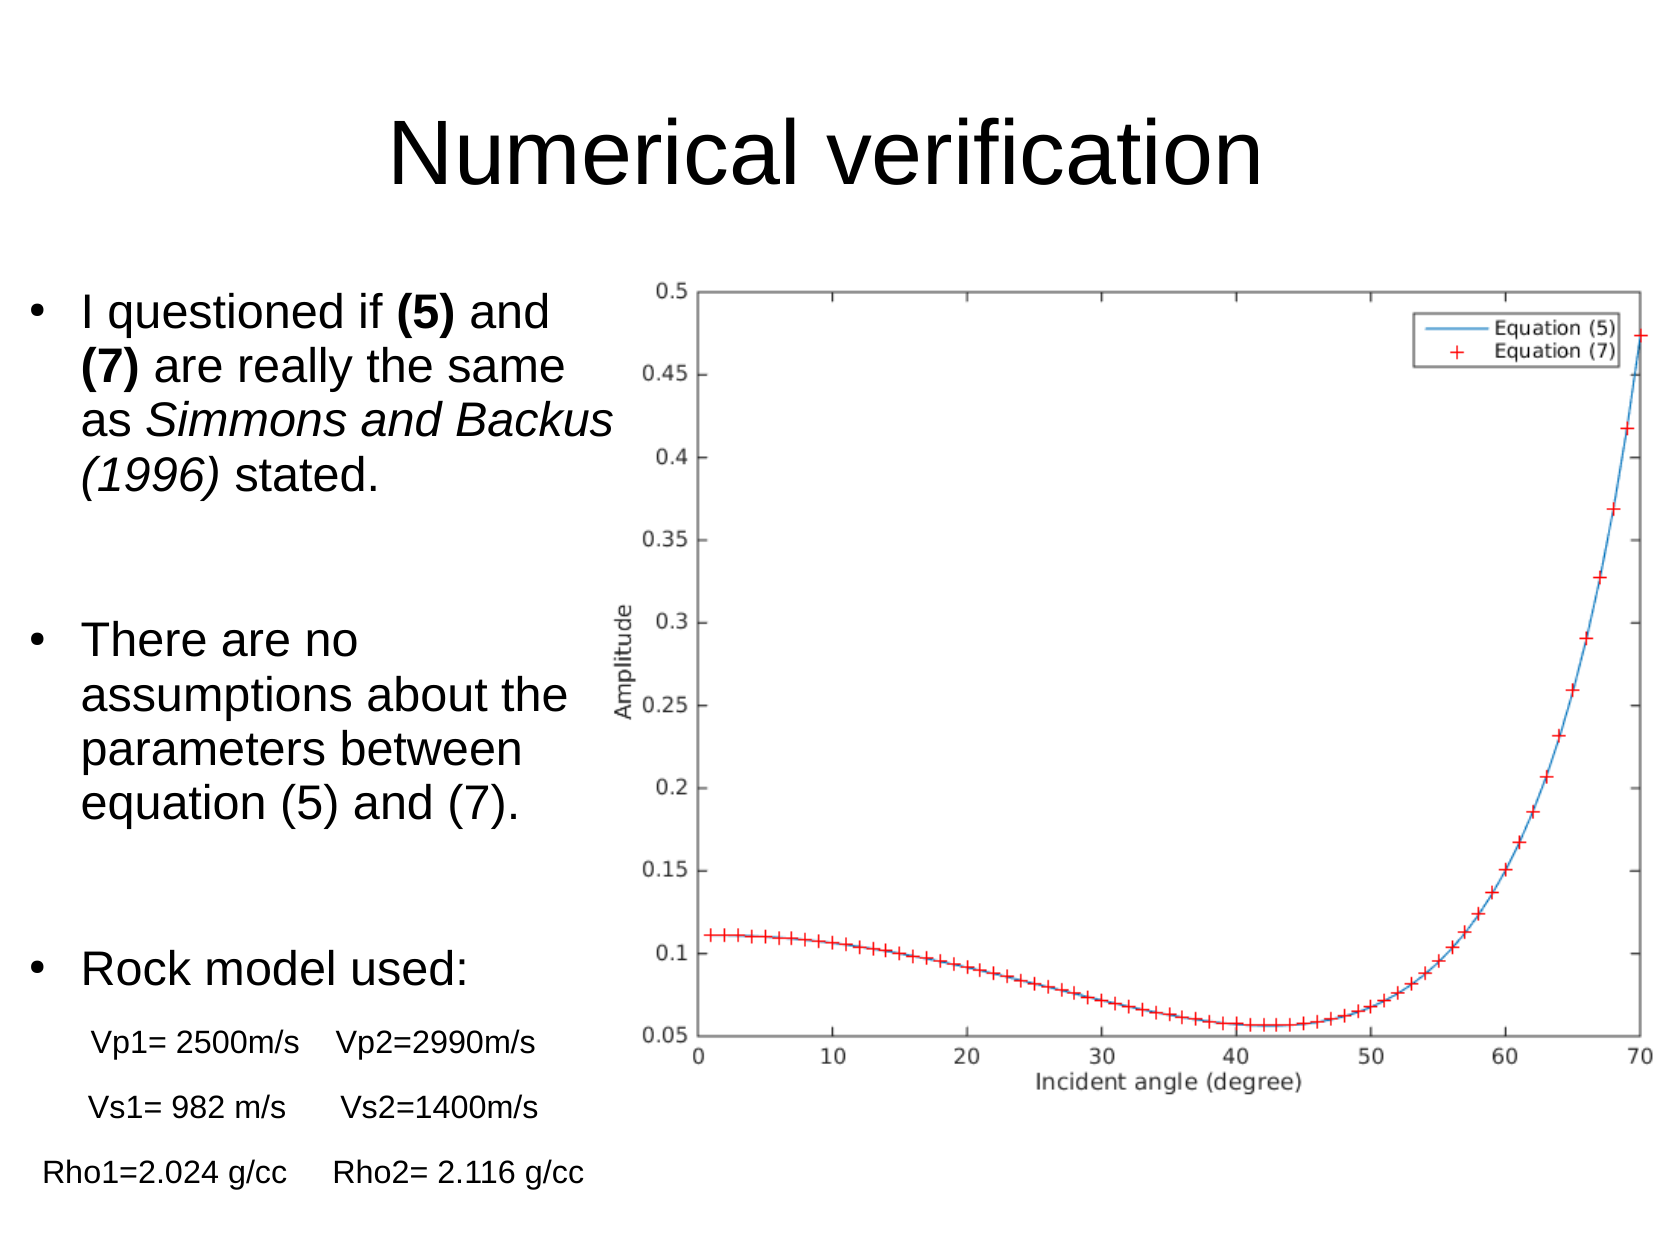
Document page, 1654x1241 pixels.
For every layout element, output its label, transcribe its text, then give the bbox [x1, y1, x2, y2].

list I questioned if (5) and (7) are really the same as Simmons and Backus (1996) stated. There are no assumptions about the parameters between equation (5) and (7). Rock model used: Vp1= 2500m/s Vp2=2990m/s Vs1= 982 m/s Vs2=1400m/s Rho1=2.024 g/cc Rho2= 2.116 g/cc [11, 284, 616, 1195]
picture [540, 224, 1654, 1137]
title Numerical verification [82, 49, 1571, 257]
